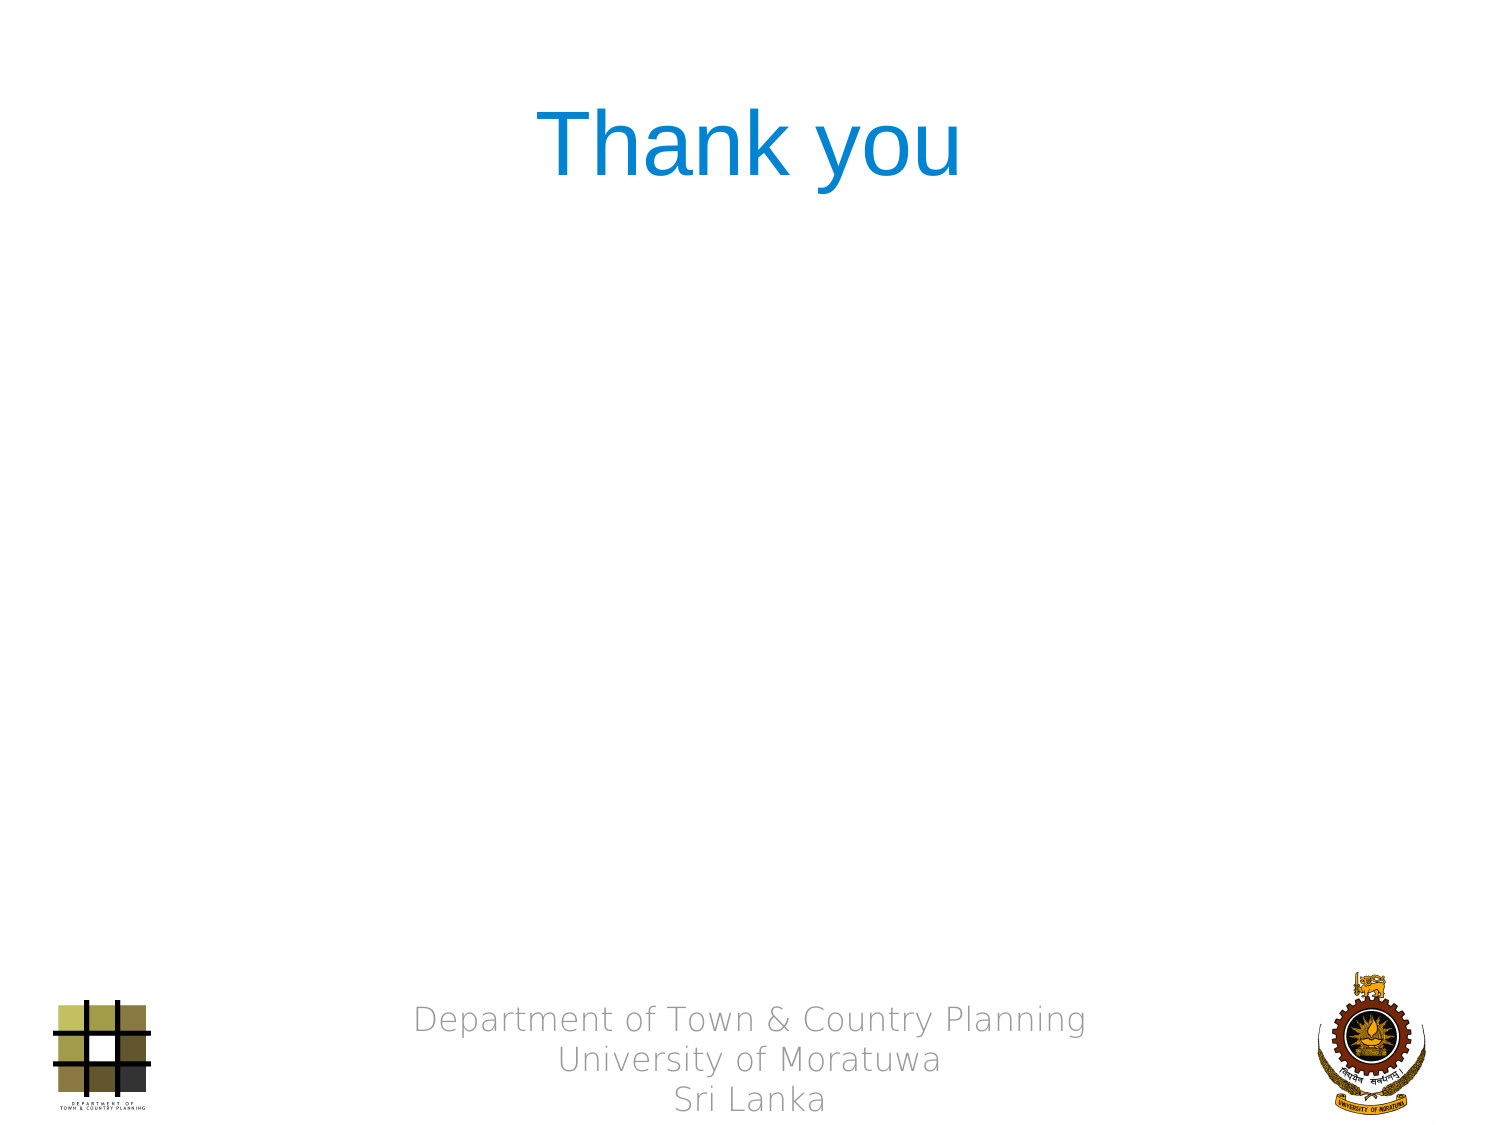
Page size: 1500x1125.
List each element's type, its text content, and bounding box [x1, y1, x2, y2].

picture [53, 1000, 151, 1110]
title Thank you [75, 45, 1426, 233]
picture [1312, 966, 1435, 1125]
